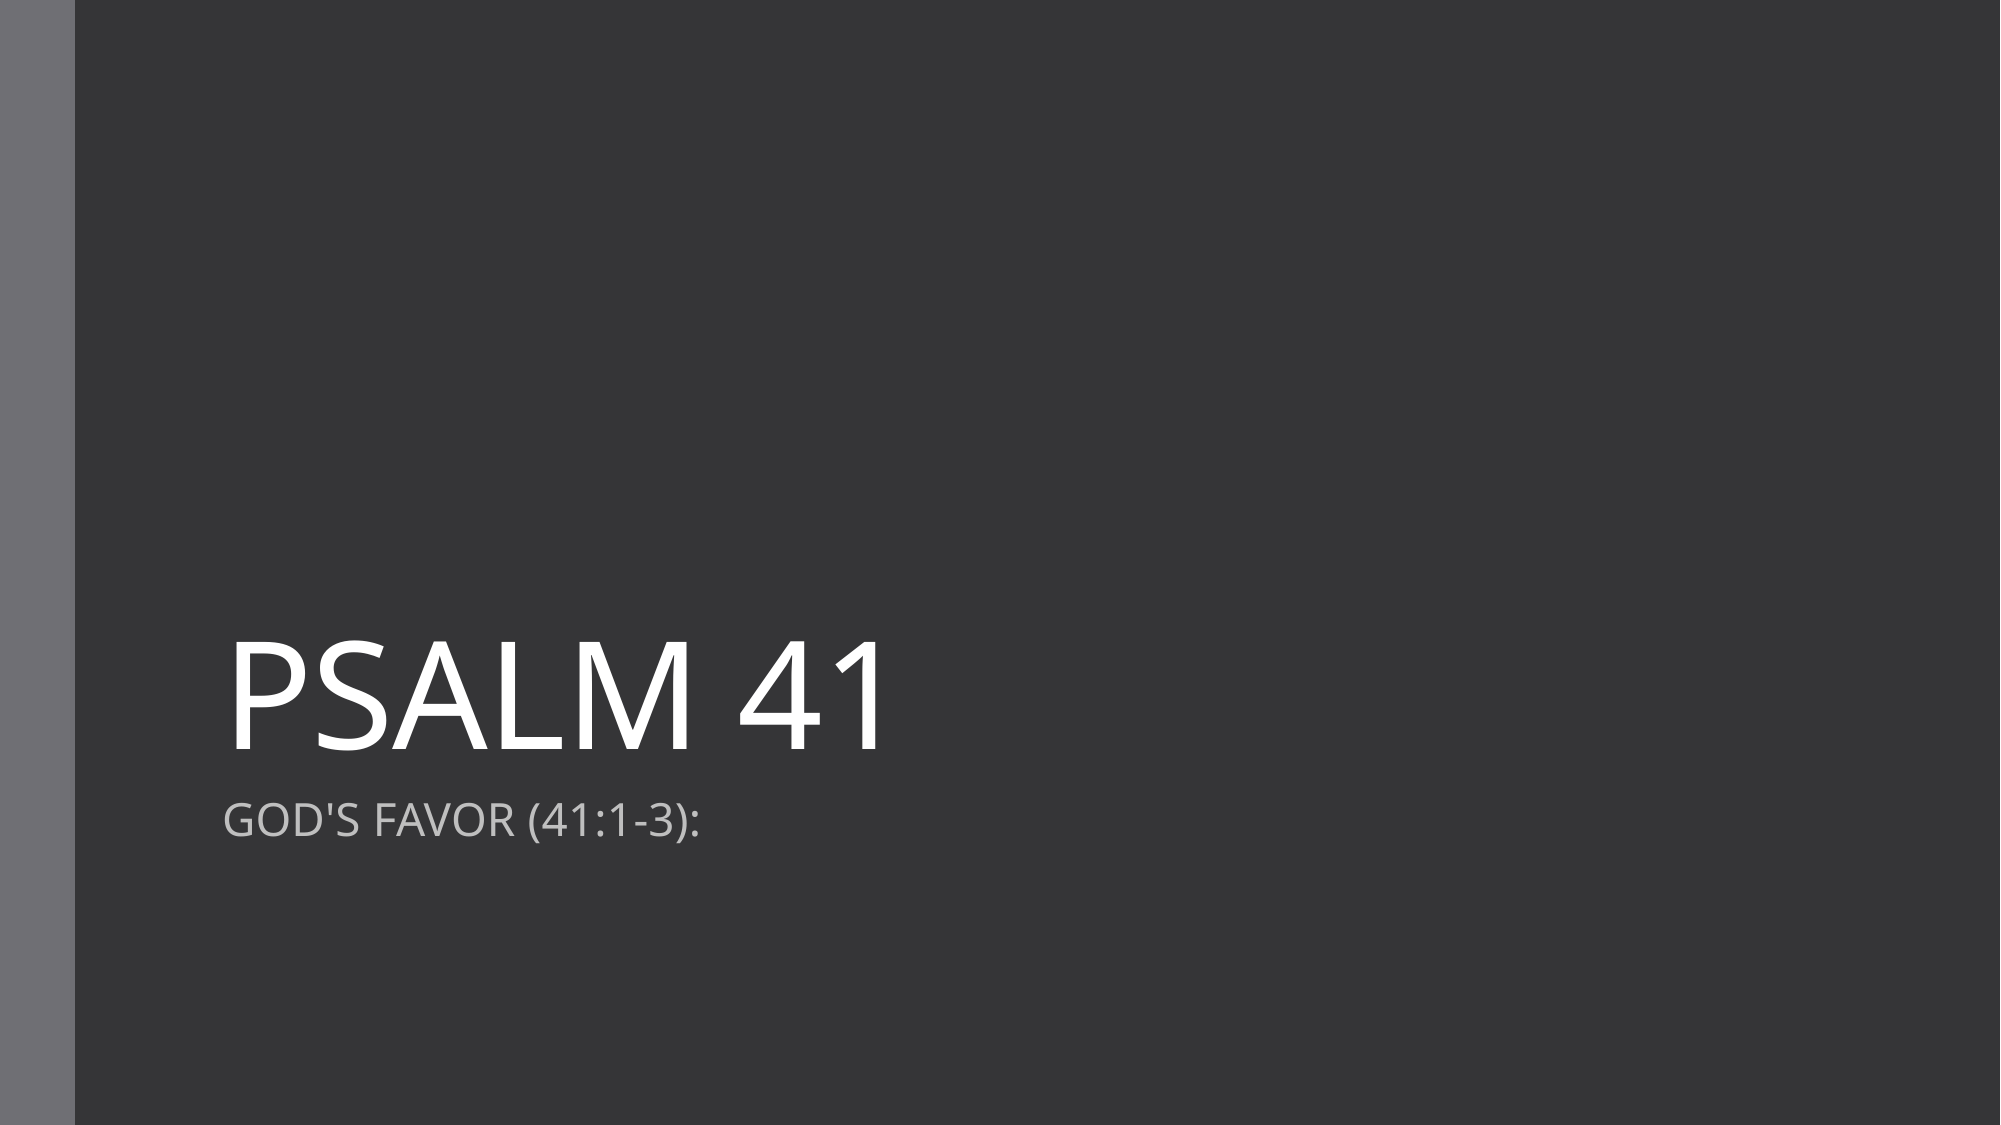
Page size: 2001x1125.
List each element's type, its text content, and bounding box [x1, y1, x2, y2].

title PSALM 41 [206, 124, 1752, 787]
subtitle GOD'S FAVOR (41:1-3): [206, 787, 1752, 1066]
